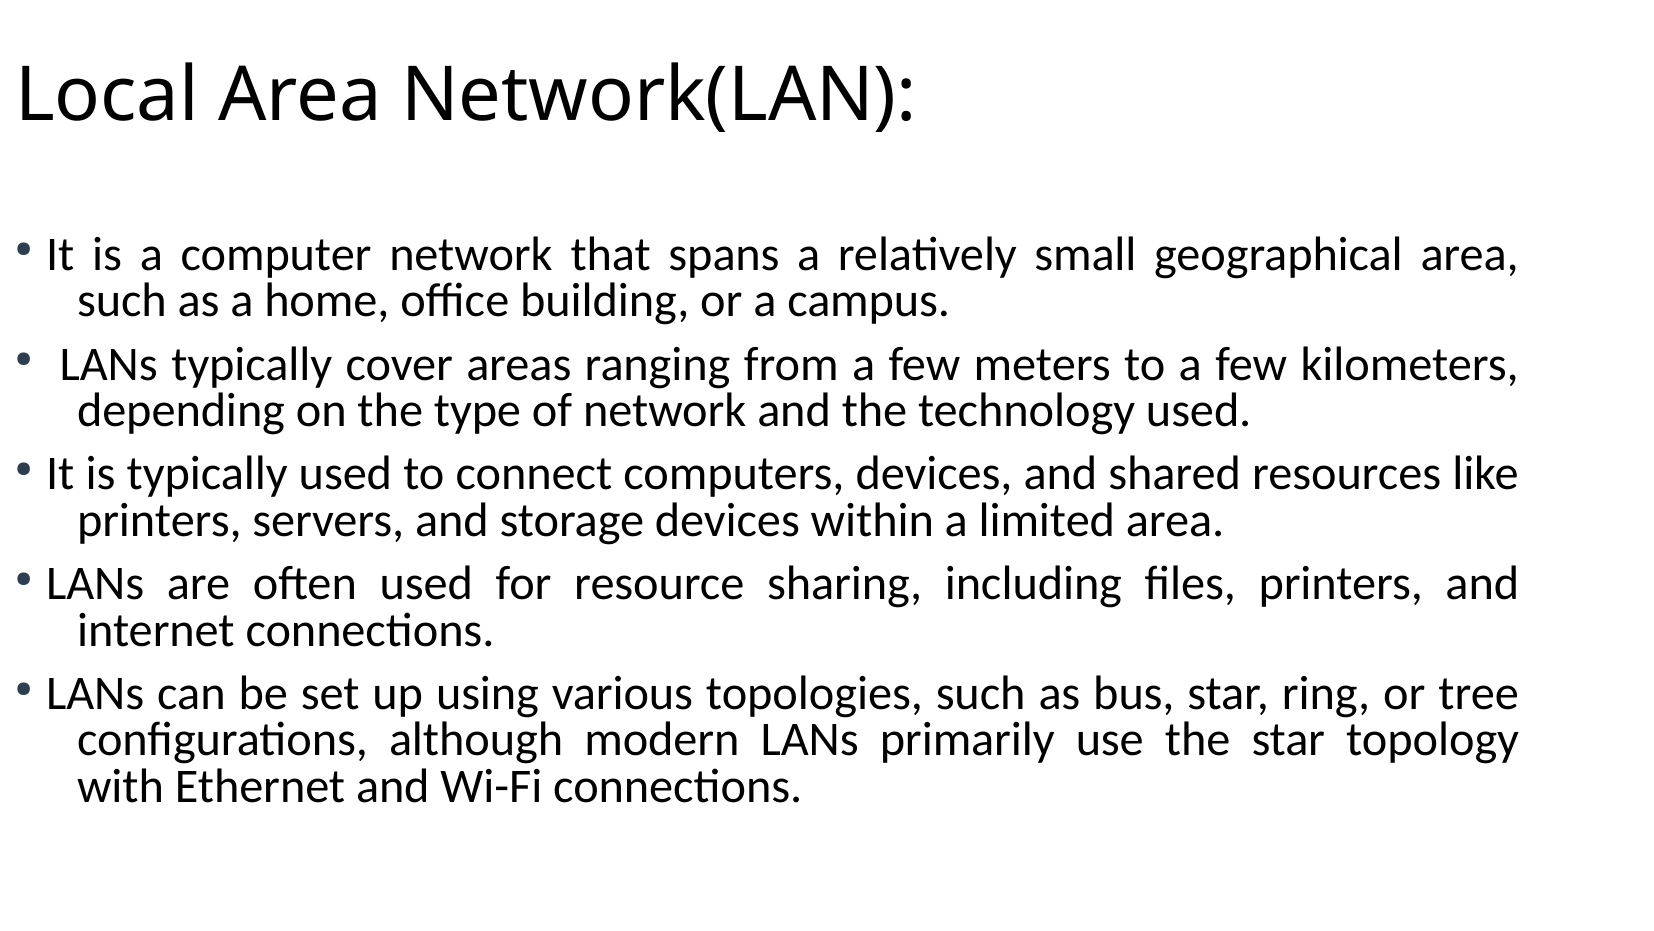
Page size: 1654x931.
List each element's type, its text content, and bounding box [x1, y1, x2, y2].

title Local Area Network(LAN): [0, 36, 1536, 155]
list It is a computer network that spans a relatively small geographical area, such as a home, office building, or a campus. LANs typically cover areas ranging from a few meters to a few kilometers, depending on the type of network and the technology used. It is typically used to connect computers, devices, and shared resources like printers, servers, and storage devices within a limited area. LANs are often used for resource sharing, including files, printers, and internet connections. LANs can be set up using various topologies, such as bus, star, ring, or tree configurations, although modern LANs primarily use the star topology with Ethernet and Wi-Fi connections. [0, 225, 1536, 846]
